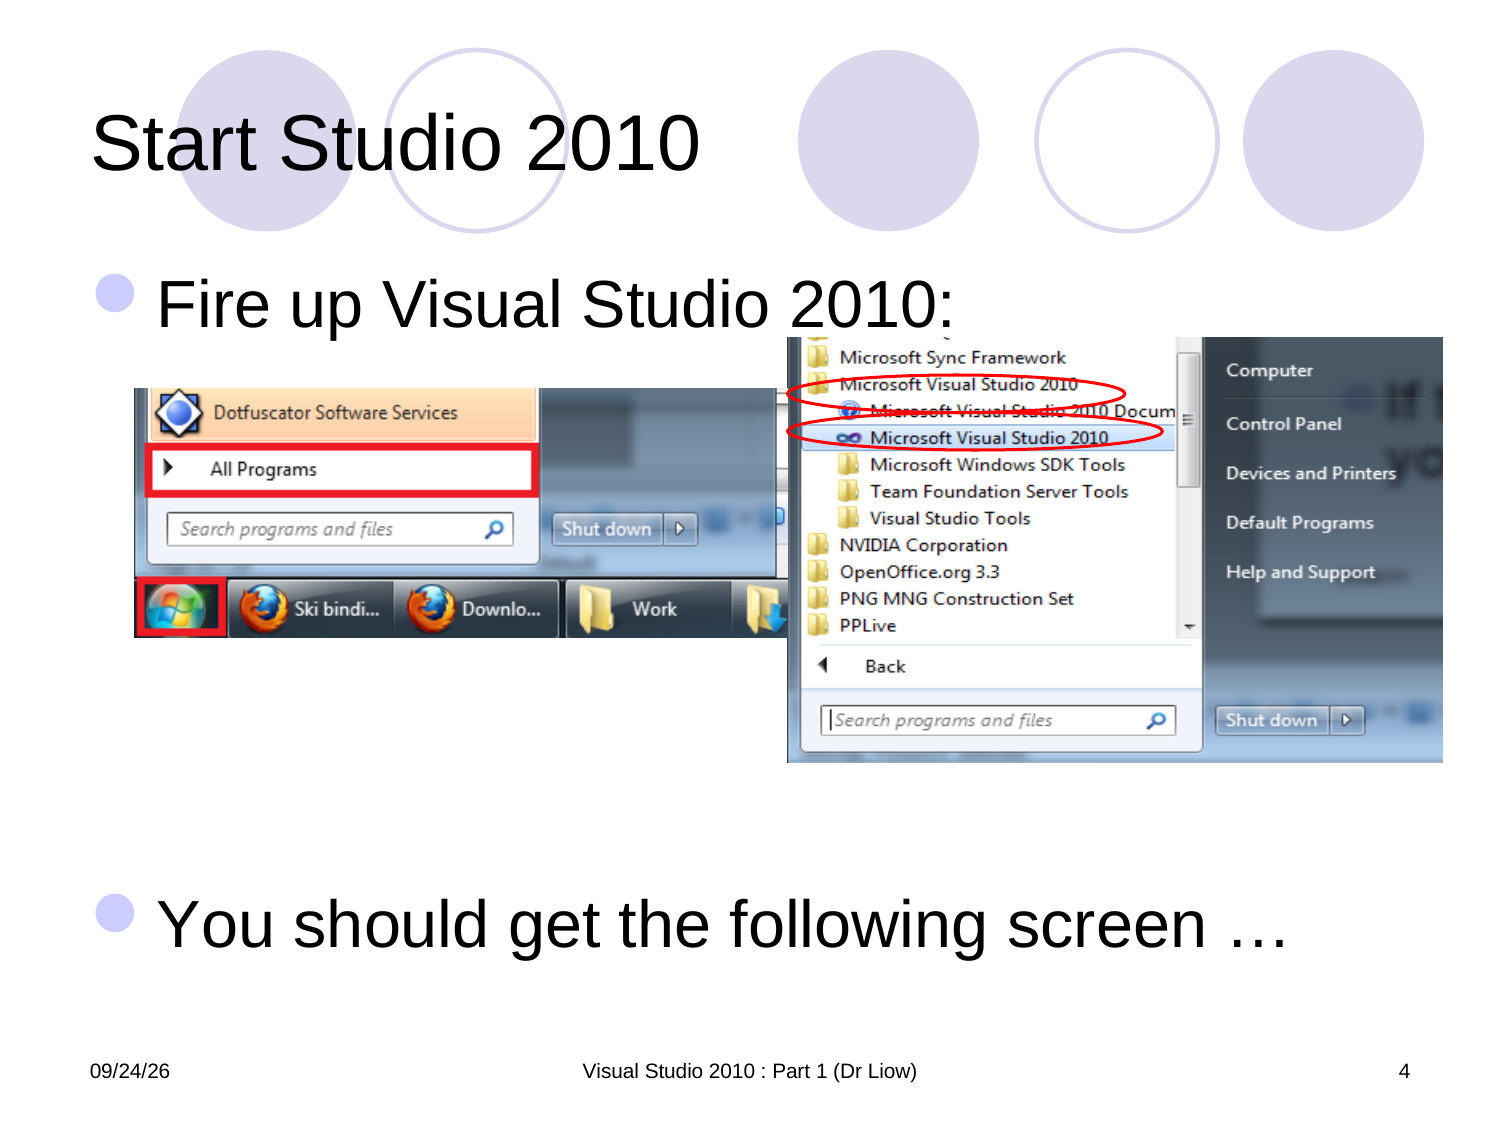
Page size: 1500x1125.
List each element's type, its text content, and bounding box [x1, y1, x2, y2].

list Fire up Visual Studio 2010: You should get the following screen … [75, 262, 1426, 1006]
text_box [787, 375, 1126, 413]
text_box 08/22/12 [74, 1049, 426, 1101]
text_box Visual Studio 2010 : Part 1 (Dr Liow) [512, 1049, 988, 1101]
picture [134, 337, 1443, 763]
text_box <number> [1074, 1049, 1426, 1101]
title Start Studio 2010 [75, 45, 1426, 233]
